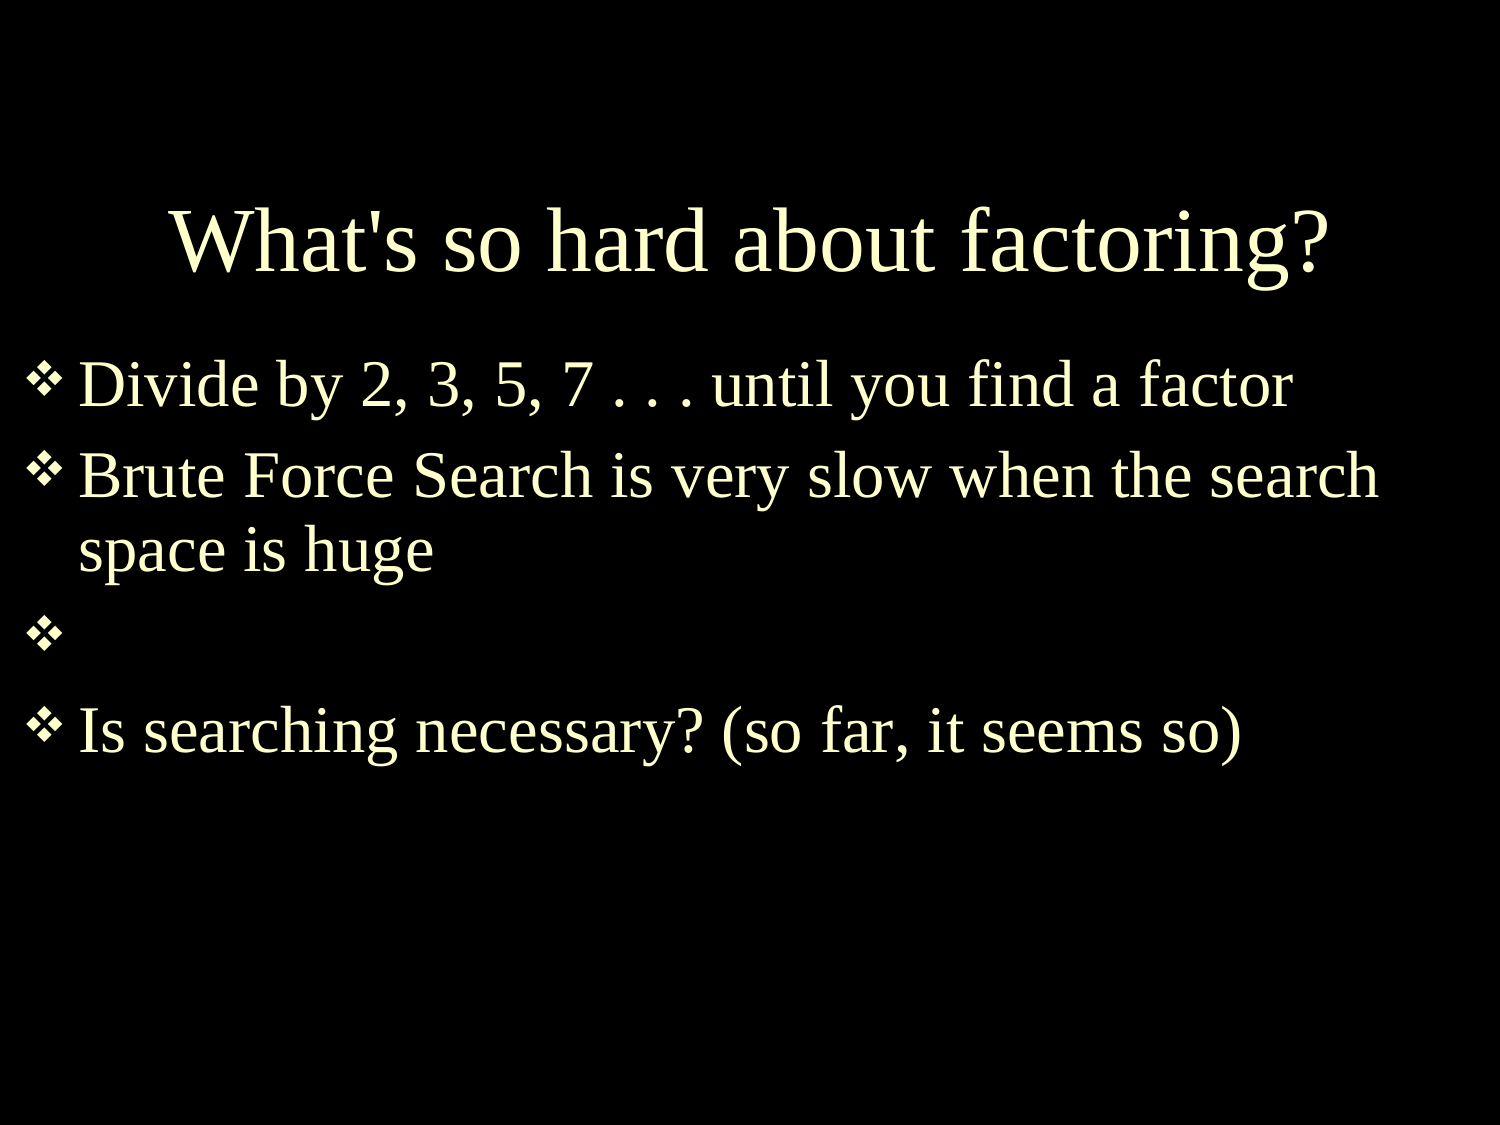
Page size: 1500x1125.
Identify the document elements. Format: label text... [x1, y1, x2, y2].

list Divide by 2, 3, 5, 7 . . . until you find a factor Brute Force Search is very slow when the search space is huge Is searching necessary? (so far, it seems so) [22, 347, 1482, 1090]
title What's so hard about factoring? [22, 145, 1480, 336]
